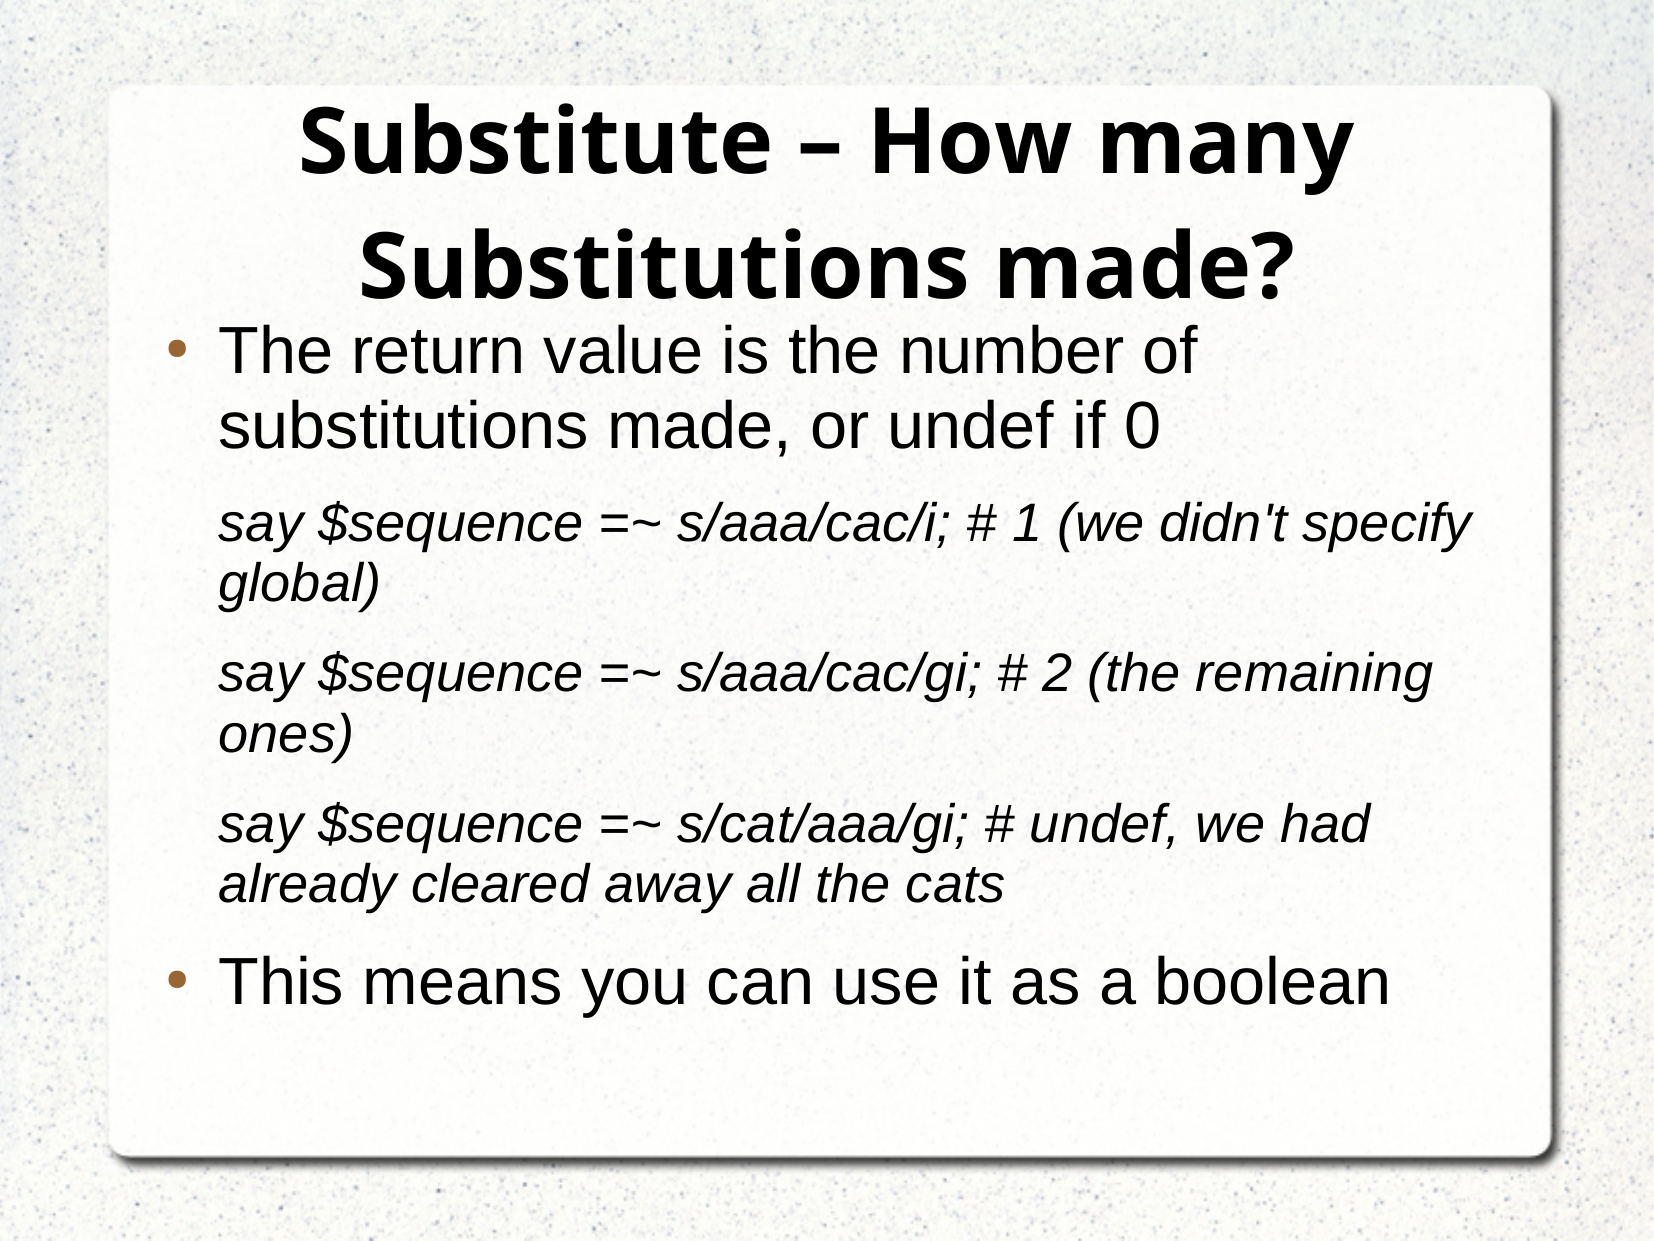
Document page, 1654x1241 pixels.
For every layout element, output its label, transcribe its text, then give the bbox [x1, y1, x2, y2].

picture [0, 0, 1654, 1241]
title Substitute – How many Substitutions made? [118, 88, 1536, 312]
list The return value is the number of substitutions made, or undef if 0 say $sequence =~ s/aaa/cac/i; # 1 (we didn't specify global) say $sequence =~ s/aaa/cac/gi; # 2 (the remaining ones) say $sequence =~ s/cat/aaa/gi; # undef, we had already cleared away all the cats This means you can use it as a boolean [147, 313, 1506, 1018]
